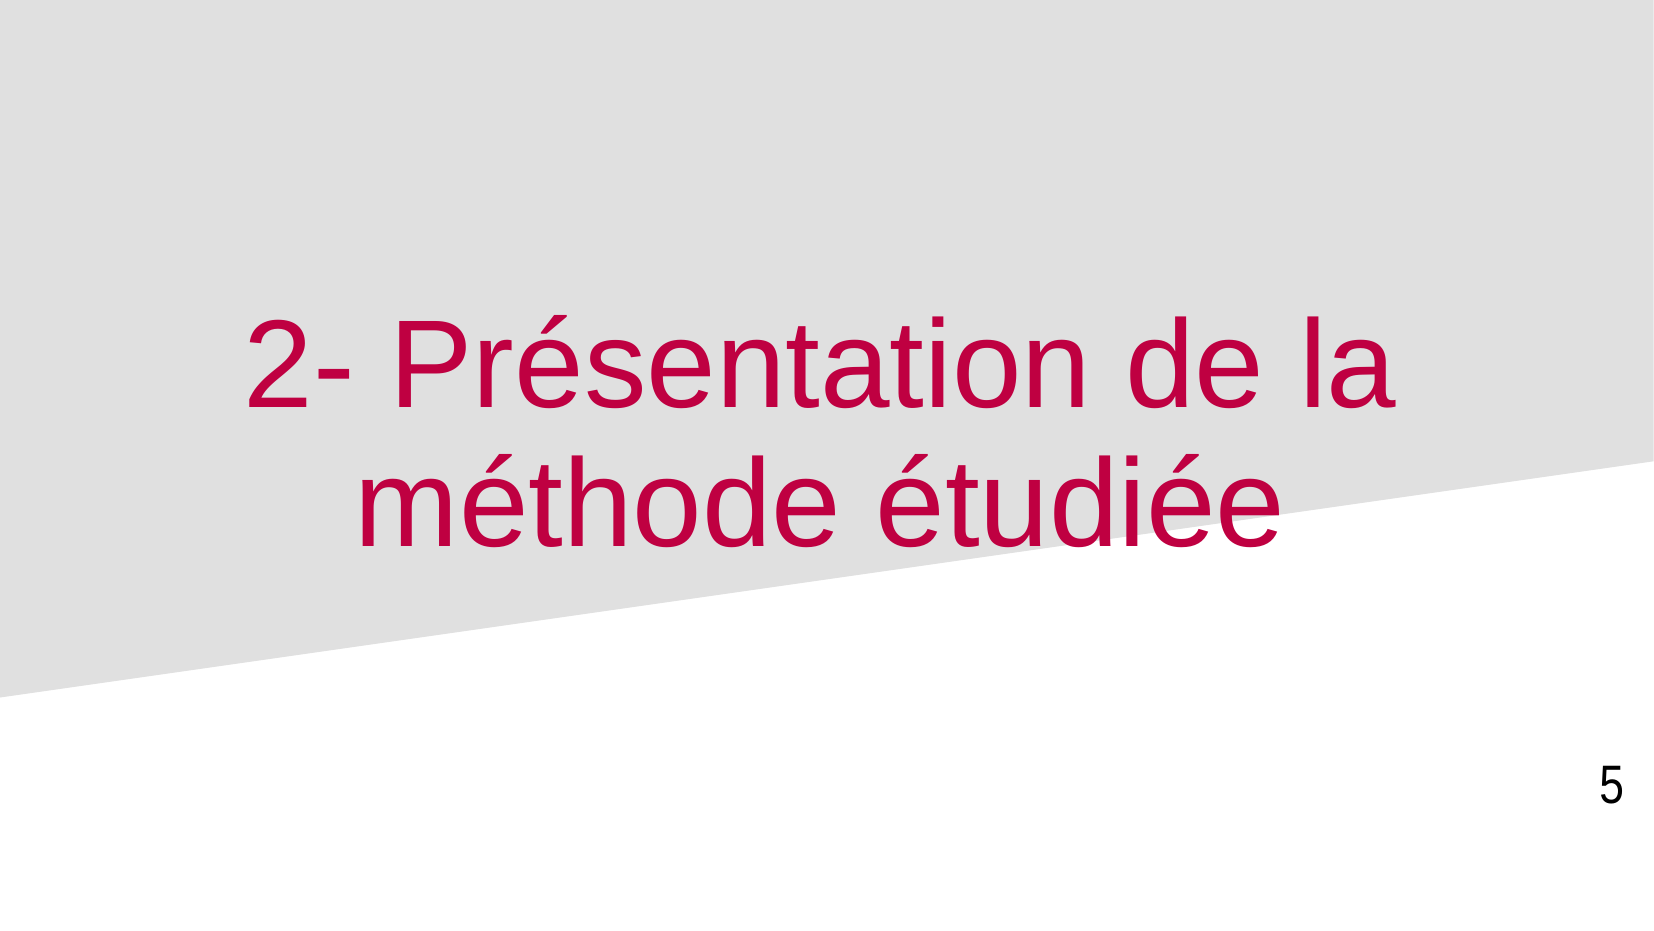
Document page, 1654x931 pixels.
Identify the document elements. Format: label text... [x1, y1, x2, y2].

subtitle 2- Présentation de la méthode étudiée [82, 70, 1560, 797]
